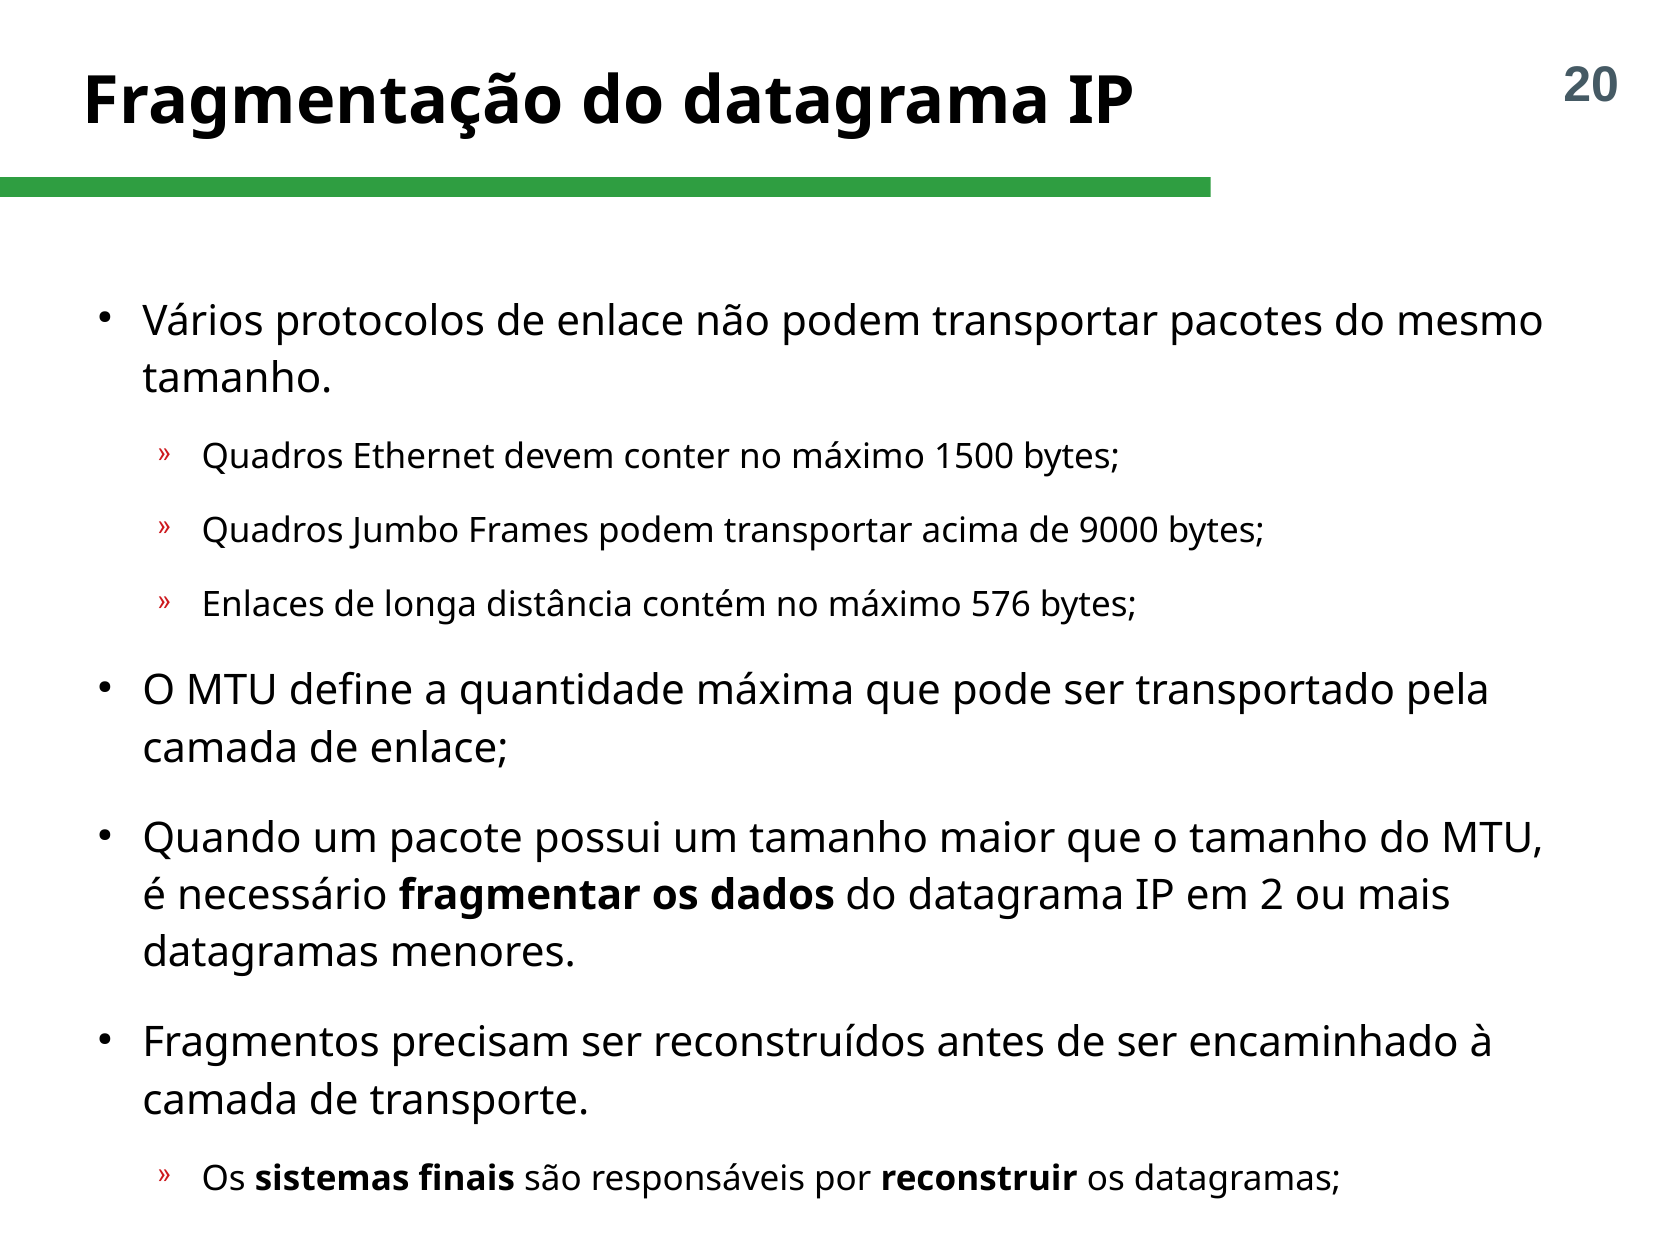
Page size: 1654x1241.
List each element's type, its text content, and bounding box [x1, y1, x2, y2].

title Fragmentação do datagrama IP [82, 0, 1300, 202]
list Vários protocolos de enlace não podem transportar pacotes do mesmo tamanho. Quadros Ethernet devem conter no máximo 1500 bytes; Quadros Jumbo Frames podem transportar acima de 9000 bytes; Enlaces de longa distância contém no máximo 576 bytes; O MTU define a quantidade máxima que pode ser transportado pela camada de enlace; Quando um pacote possui um tamanho maior que o tamanho do MTU, é necessário fragmentar os dados do datagrama IP em 2 ou mais datagramas menores. Fragmentos precisam ser reconstruídos antes de ser encaminhado à camada de transporte. Os sistemas finais são responsáveis por reconstruir os datagramas; [82, 290, 1571, 1211]
